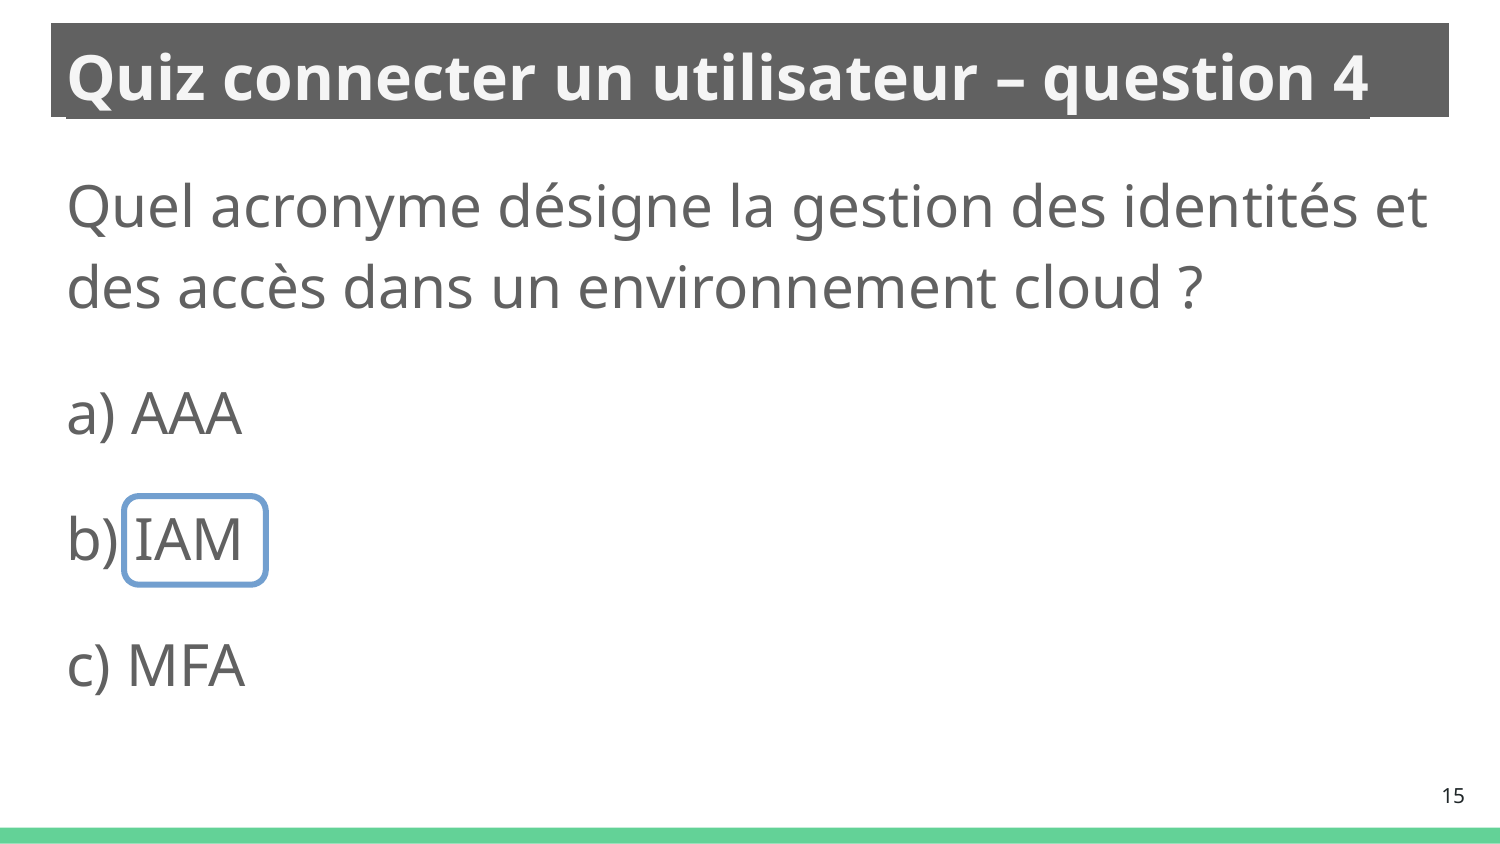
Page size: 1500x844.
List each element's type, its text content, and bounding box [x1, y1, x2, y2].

list Quel acronyme désigne la gestion des identités et des accès dans un environnement cloud ? a) AAA b) IAM c) MFA [51, 144, 1477, 714]
title Quiz connecter un utilisateur – question 4 [51, 23, 1449, 117]
slide_number <numéro> [1389, 764, 1480, 830]
